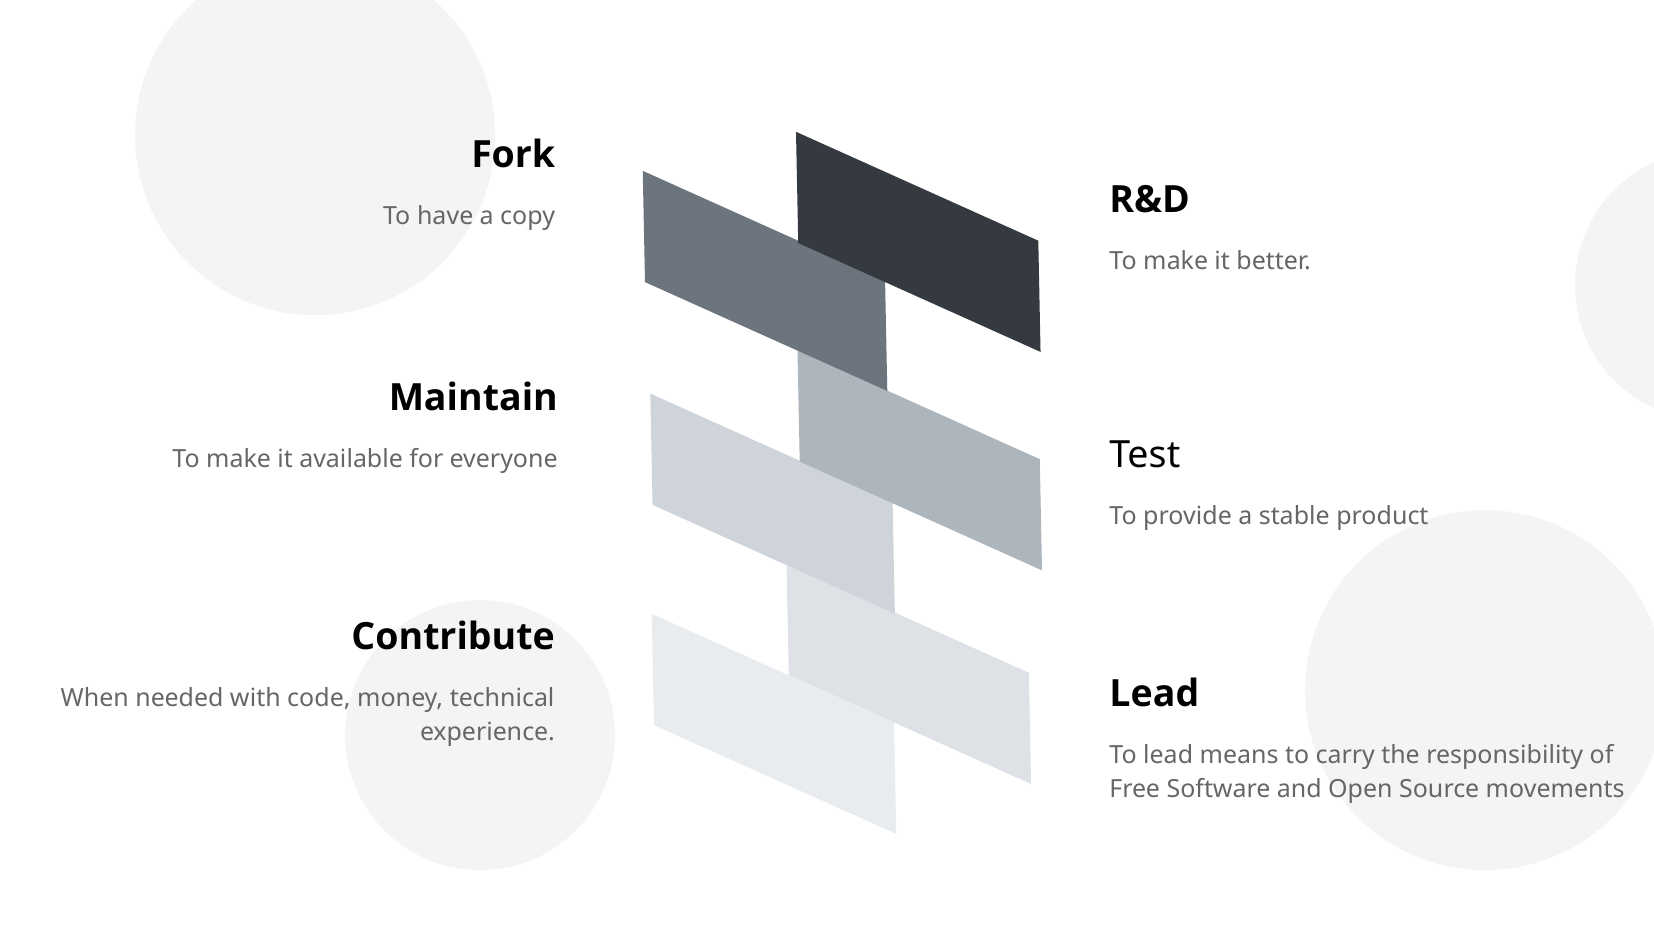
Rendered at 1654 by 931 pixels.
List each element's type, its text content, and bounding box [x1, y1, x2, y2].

text_box Fork [240, 120, 571, 186]
text_box Test [1094, 420, 1425, 481]
text_box To provide a stable product [1094, 490, 1650, 614]
text_box When needed with code, money, technical experience. [15, 672, 571, 796]
text_box To lead means to carry the responsibility of Free Software and Open Source movements [1094, 729, 1650, 853]
text_box To have a copy [15, 190, 571, 313]
text_box Contribute [240, 602, 571, 668]
text_box R&D [1094, 165, 1425, 231]
text_box To make it better. [1094, 235, 1650, 358]
text_box Maintain [243, 362, 574, 429]
text_box To make it available for everyone [18, 432, 574, 608]
text_box Lead [1094, 659, 1425, 726]
